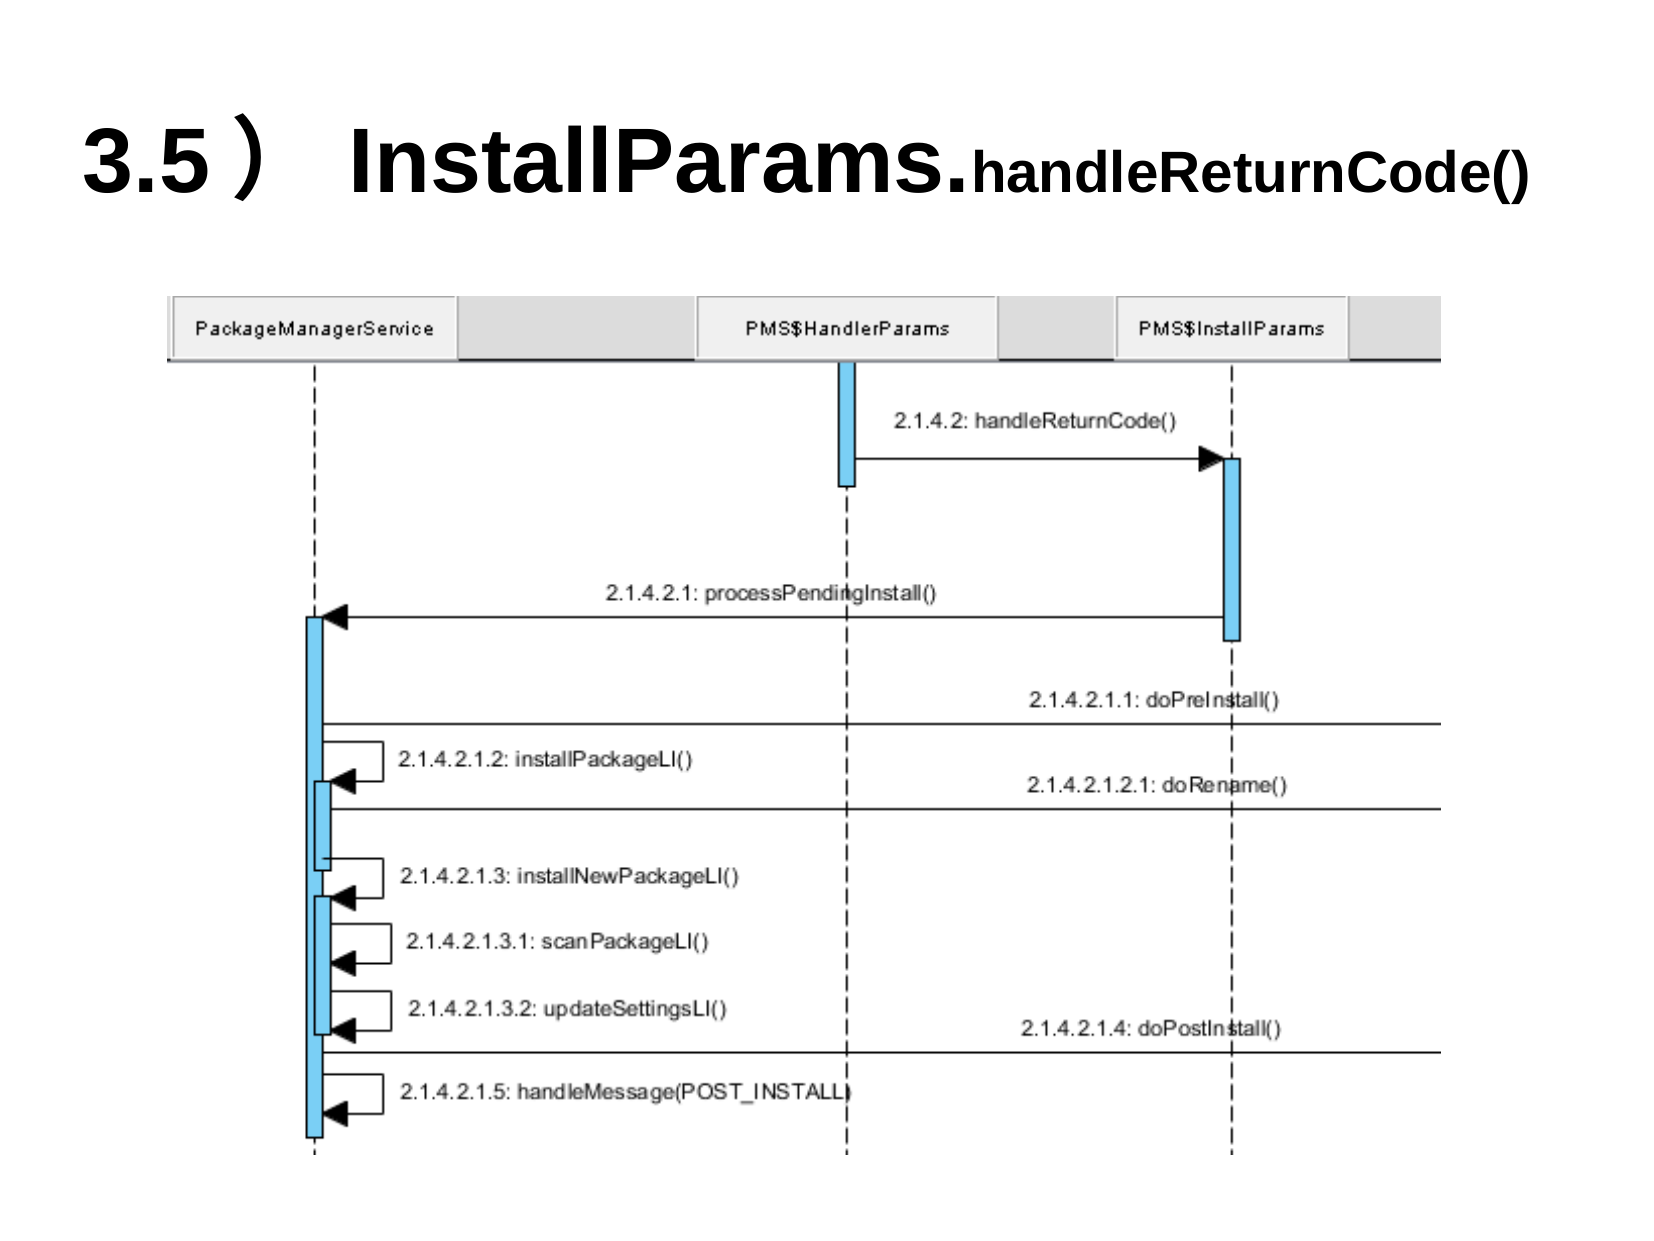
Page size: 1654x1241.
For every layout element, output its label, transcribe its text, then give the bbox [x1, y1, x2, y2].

picture [167, 296, 1441, 1156]
title 3.5）InstallParams.handleReturnCode() [82, 49, 1571, 257]
